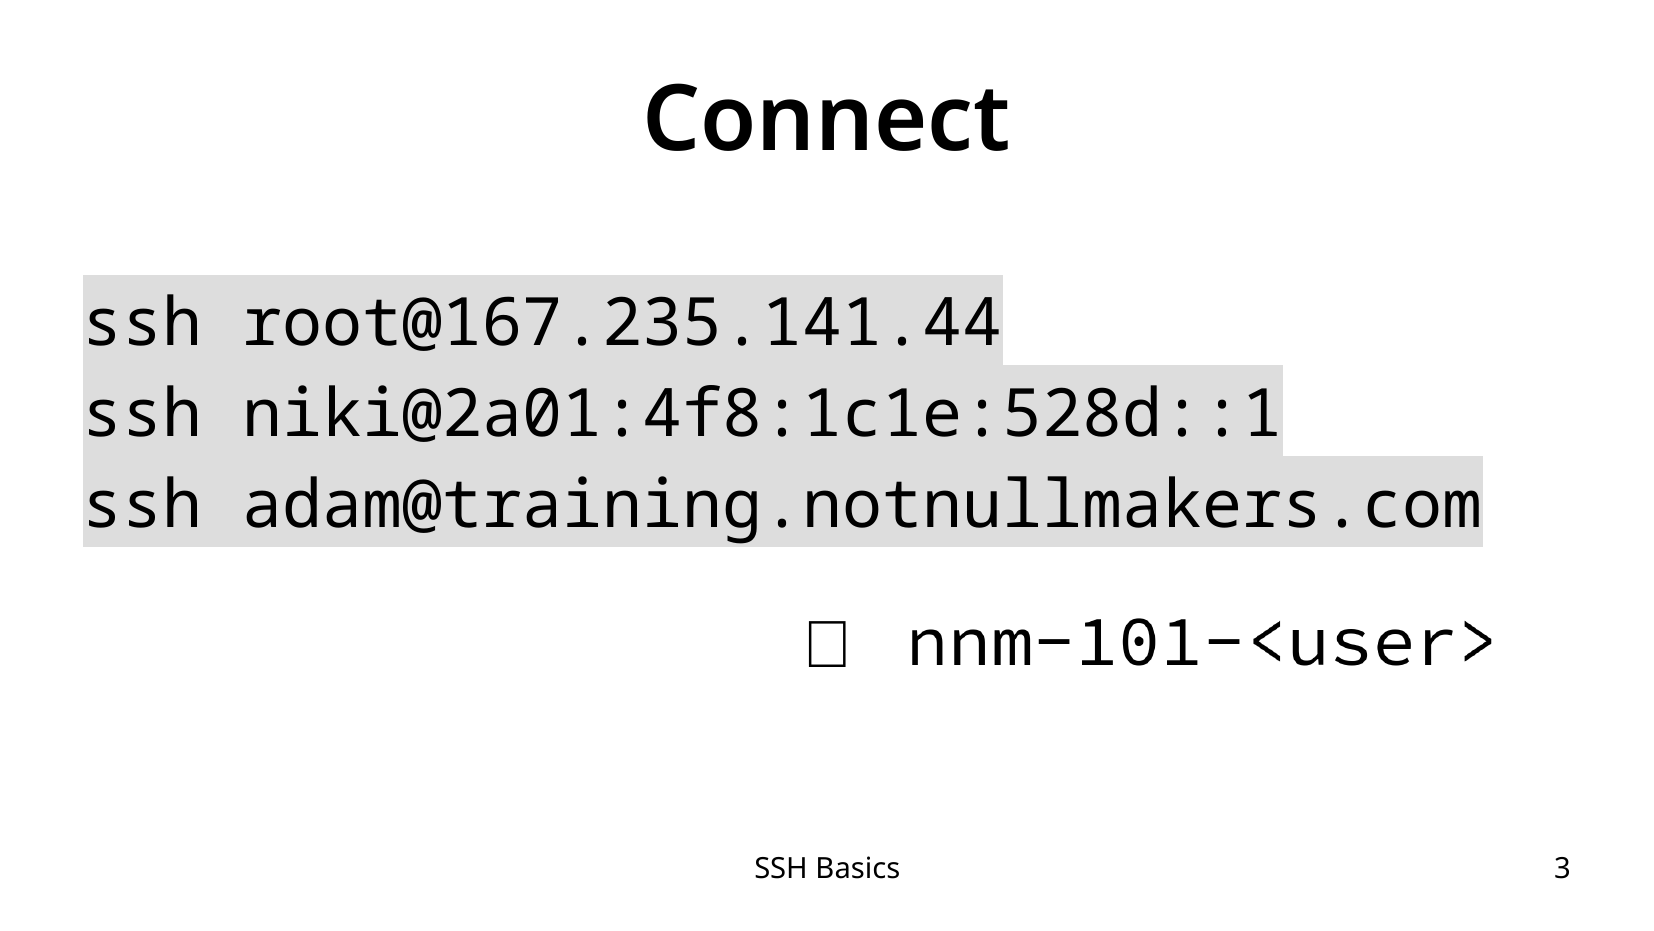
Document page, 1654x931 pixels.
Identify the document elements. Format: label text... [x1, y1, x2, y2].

picture [900, 599, 1501, 682]
title Connect [82, 37, 1571, 193]
subtitle ssh root@167.235.141.44 ssh niki@2a01:4f8:1c1e:528d::1 ssh adam@training.notnullmakers.com [82, 274, 1571, 657]
text_box 🤫 [787, 600, 938, 690]
